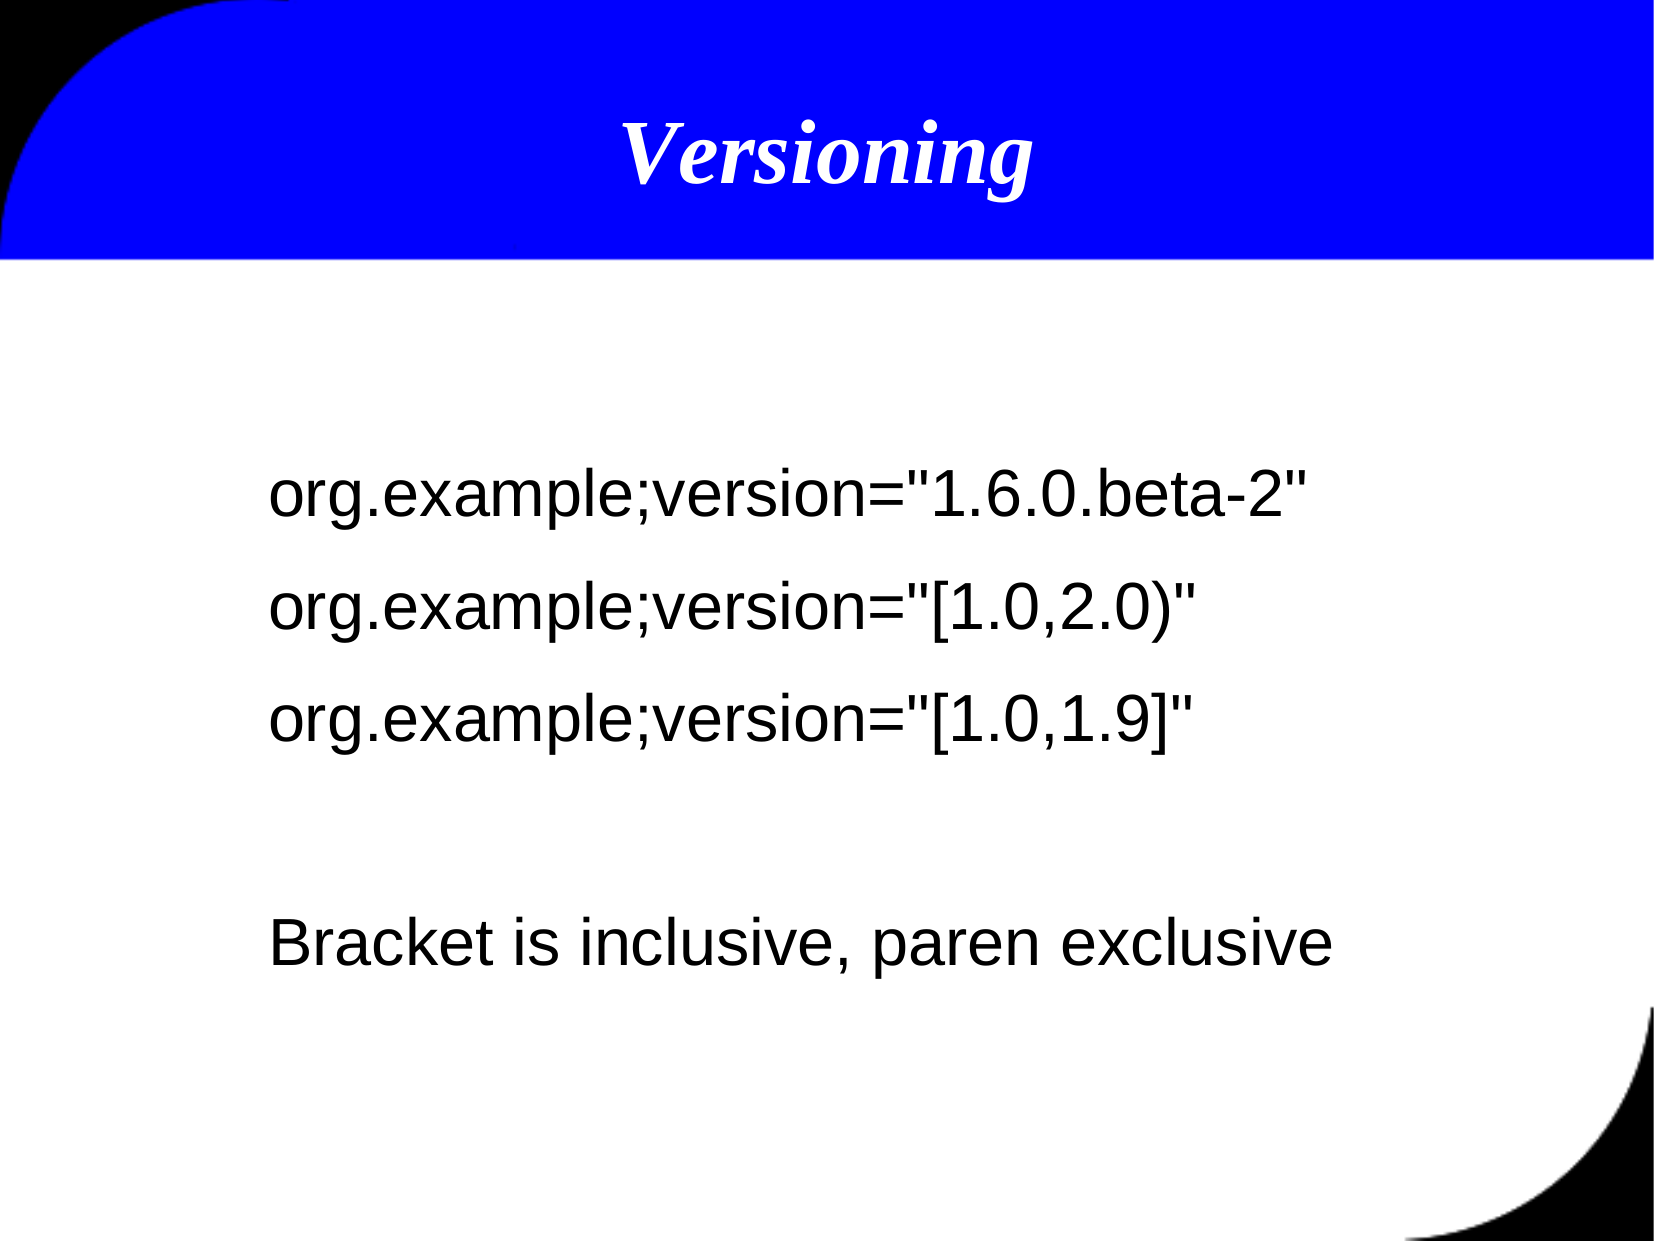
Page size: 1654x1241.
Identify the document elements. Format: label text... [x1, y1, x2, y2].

subtitle org.example;version="1.6.0.beta-2" org.example;version="[1.0,2.0)" org.example;version="[1.0,1.9]" Bracket is inclusive, paren exclusive [268, 297, 1386, 1102]
title Versioning [82, 49, 1571, 257]
picture [0, 0, 1654, 1241]
